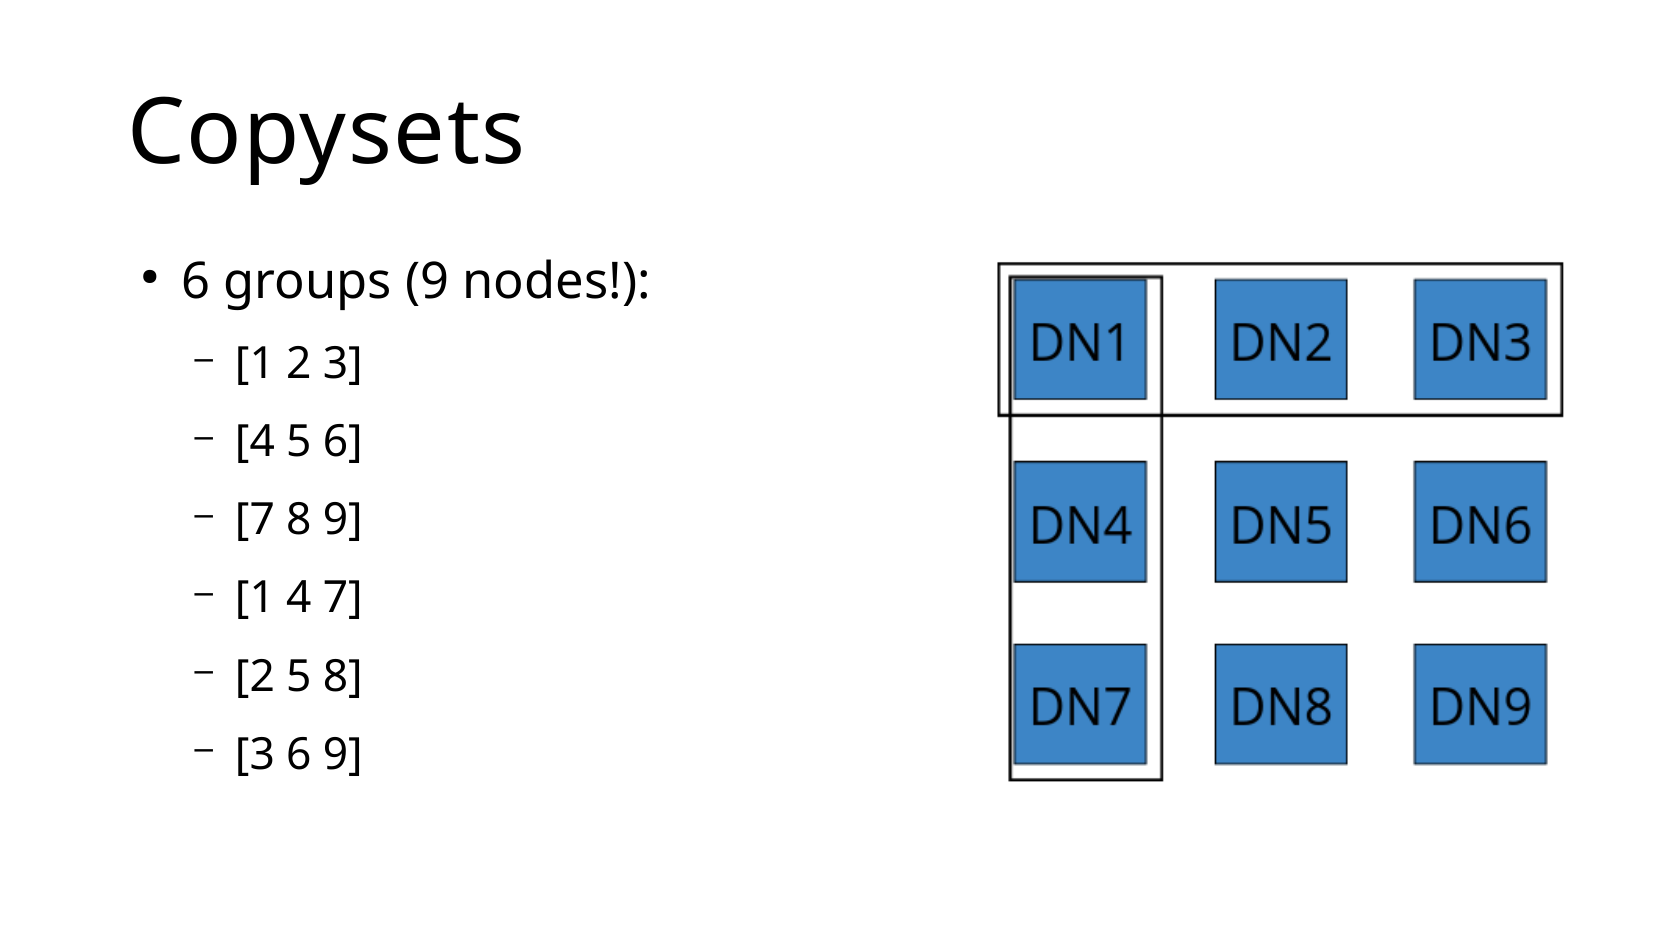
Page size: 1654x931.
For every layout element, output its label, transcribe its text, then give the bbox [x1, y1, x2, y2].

picture [954, 225, 1576, 791]
title Copysets [127, 69, 1654, 187]
list 6 groups (9 nodes!): [1 2 3] [4 5 6] [7 8 9] [1 4 7] [2 5 8] [3 6 9] [127, 244, 954, 784]
